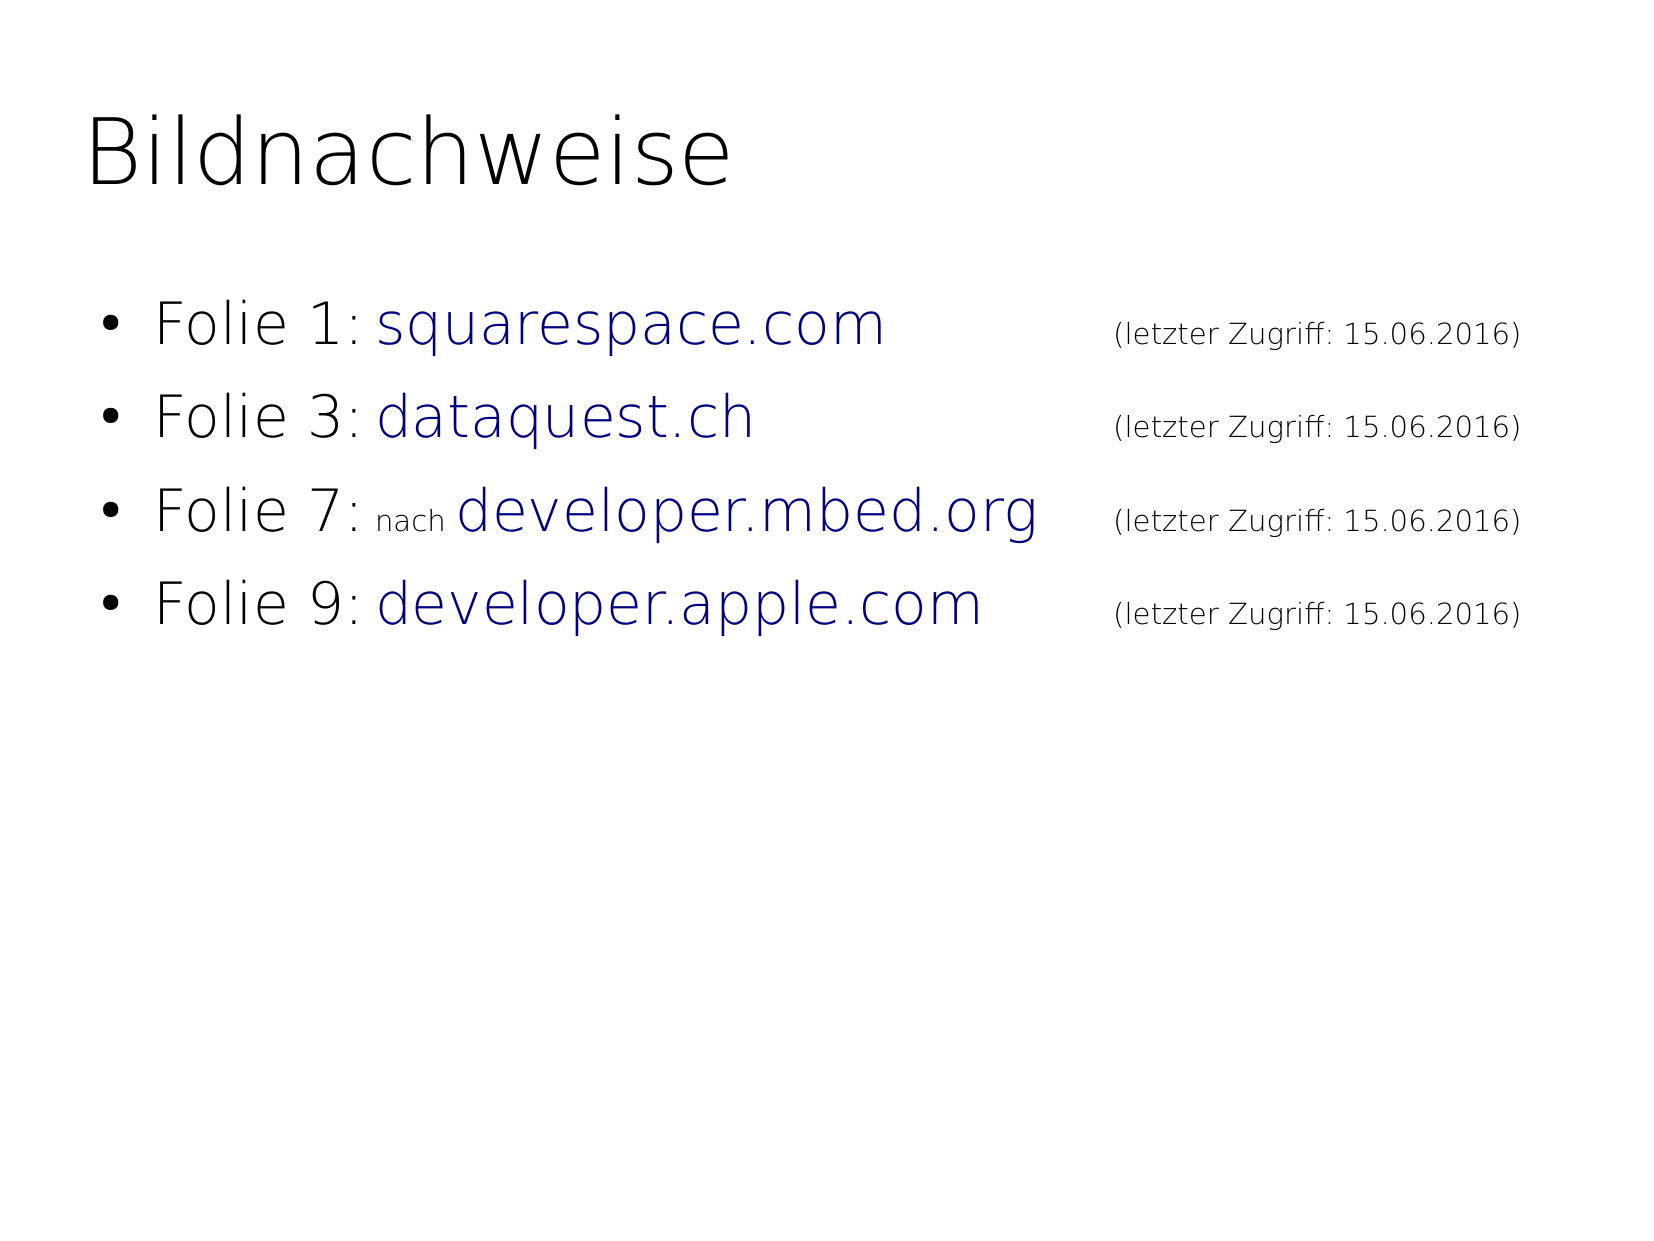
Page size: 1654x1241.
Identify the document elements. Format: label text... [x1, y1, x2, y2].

title Bildnachweise [82, 49, 1571, 257]
list Folie 1: squarespace.com (letzter Zugriff: 15.06.2016) Folie 3: dataquest.ch (letzter Zugriff: 15.06.2016) Folie 7: nach developer.mbed.org (letzter Zugriff: 15.06.2016) Folie 9: developer.apple.com (letzter Zugriff: 15.06.2016) [82, 290, 1571, 1010]
